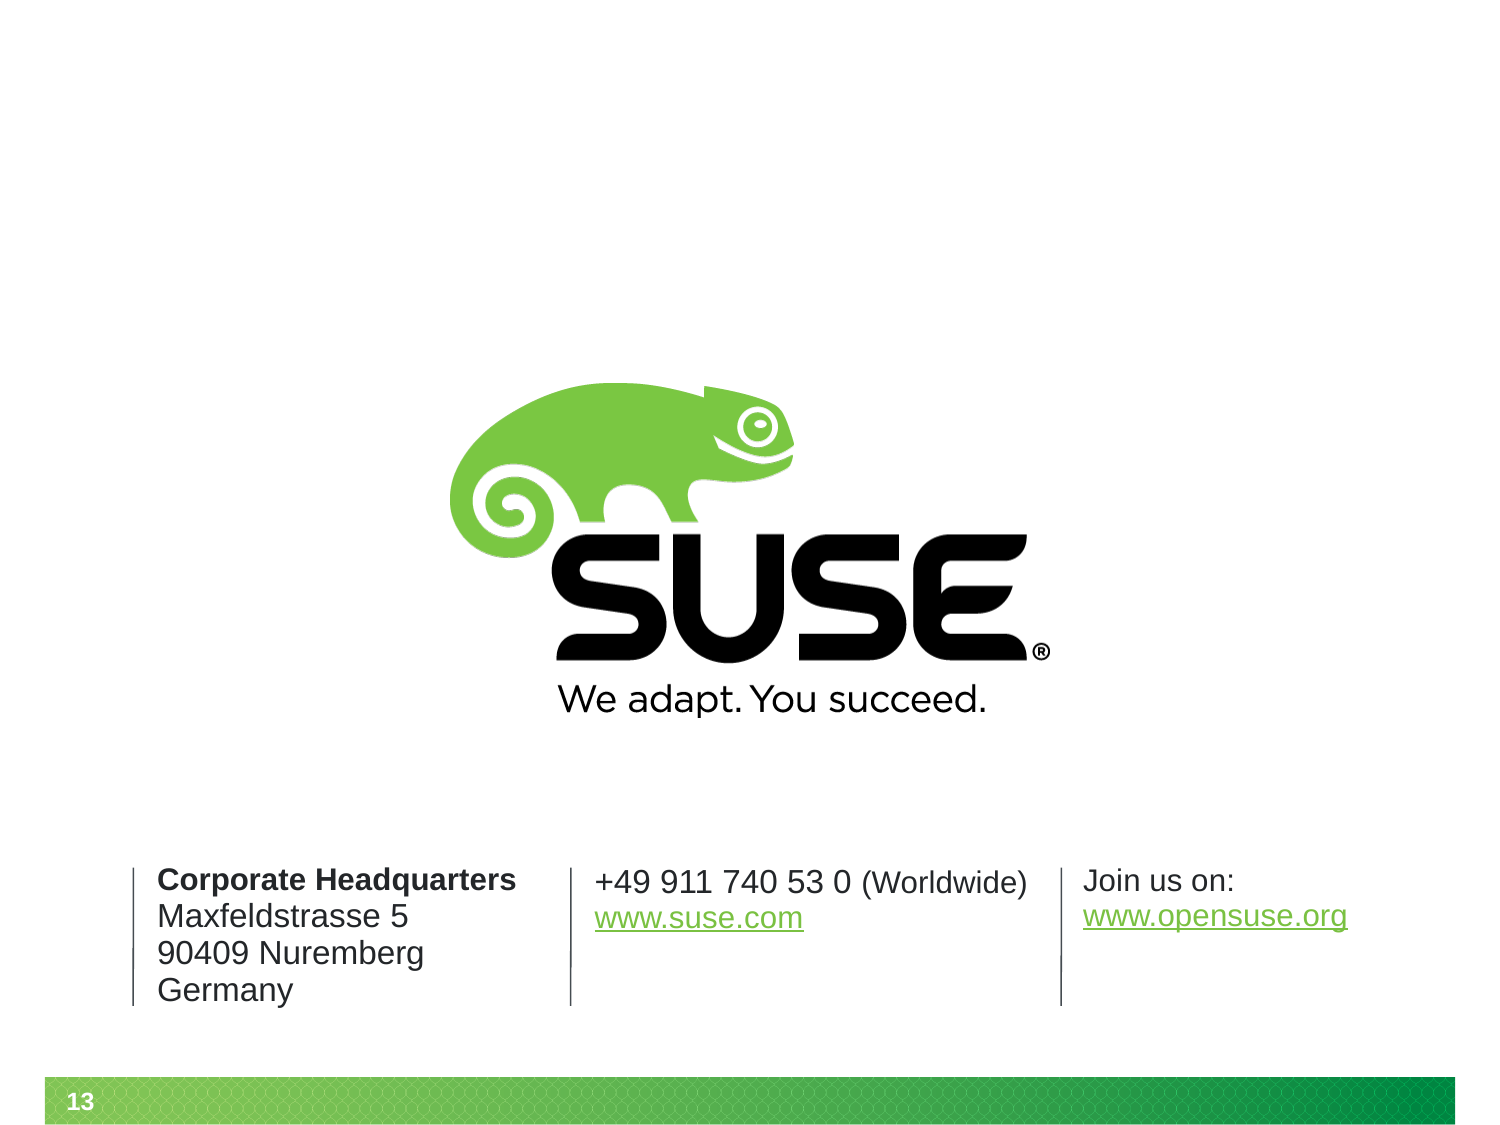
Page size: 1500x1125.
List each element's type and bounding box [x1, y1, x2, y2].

picture [450, 383, 1050, 718]
picture [44, 1077, 1456, 1125]
